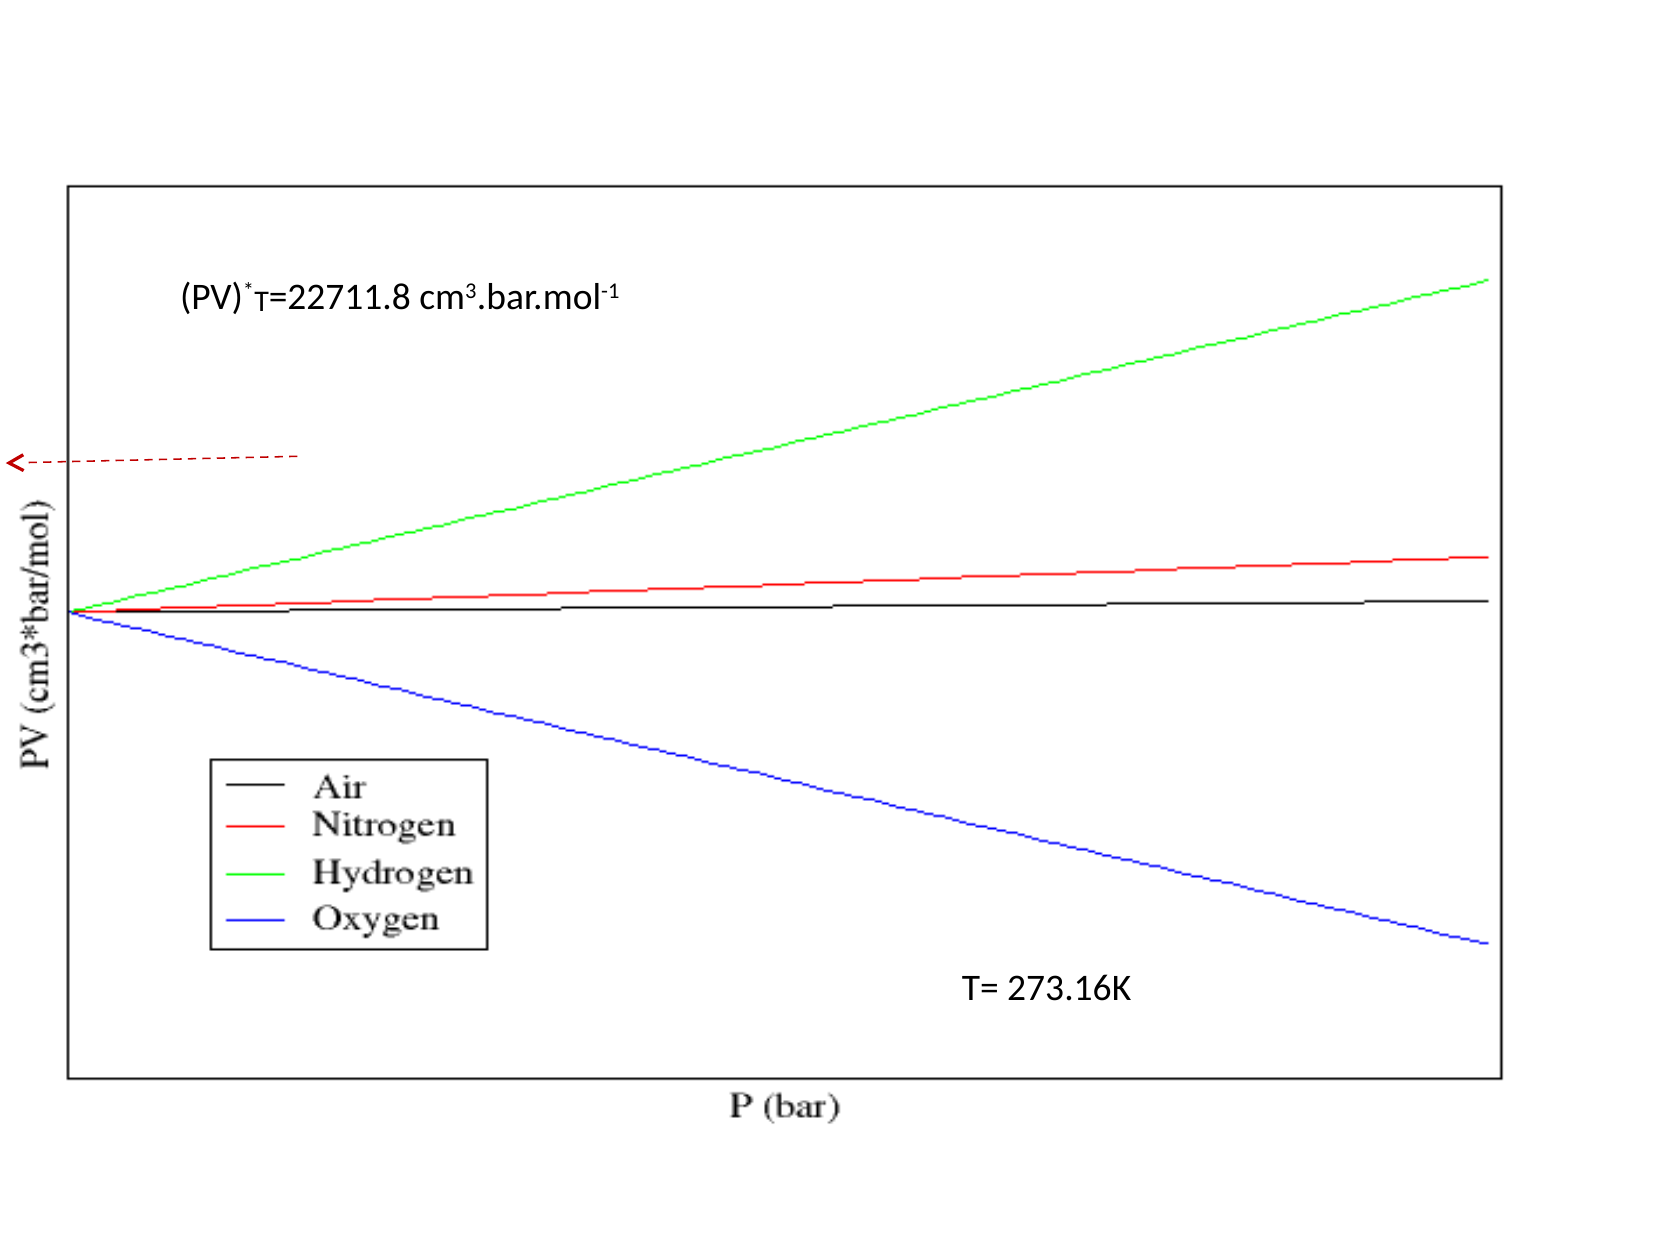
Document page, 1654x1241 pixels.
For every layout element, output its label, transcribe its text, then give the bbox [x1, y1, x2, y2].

text_box T= 273.16K [947, 955, 1147, 1016]
text_box (PV)*T=22711.8 cm3.bar.mol-1 [165, 264, 635, 325]
picture [0, 0, 1654, 1241]
